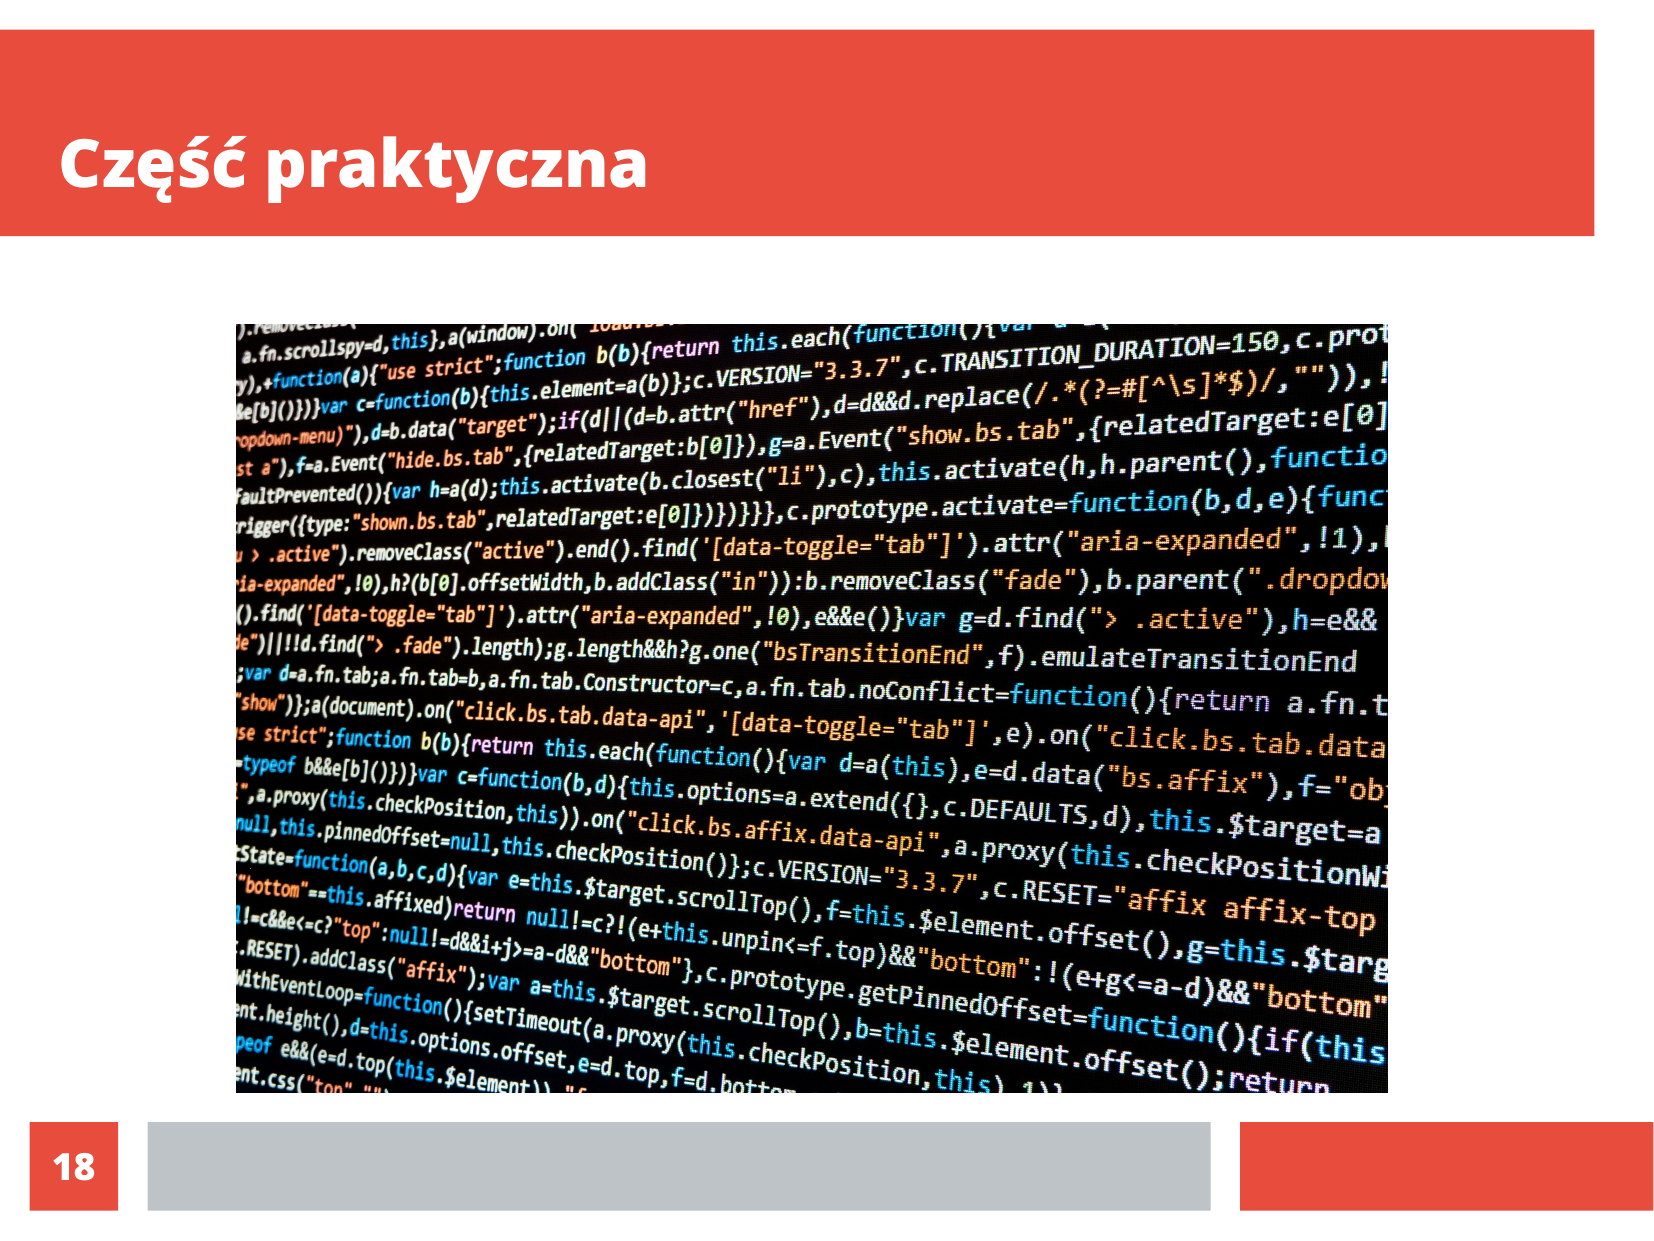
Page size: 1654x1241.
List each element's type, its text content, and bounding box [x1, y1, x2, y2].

picture [236, 324, 1388, 1093]
title Część praktyczna [59, 59, 1595, 207]
picture [252, 819, 258, 826]
